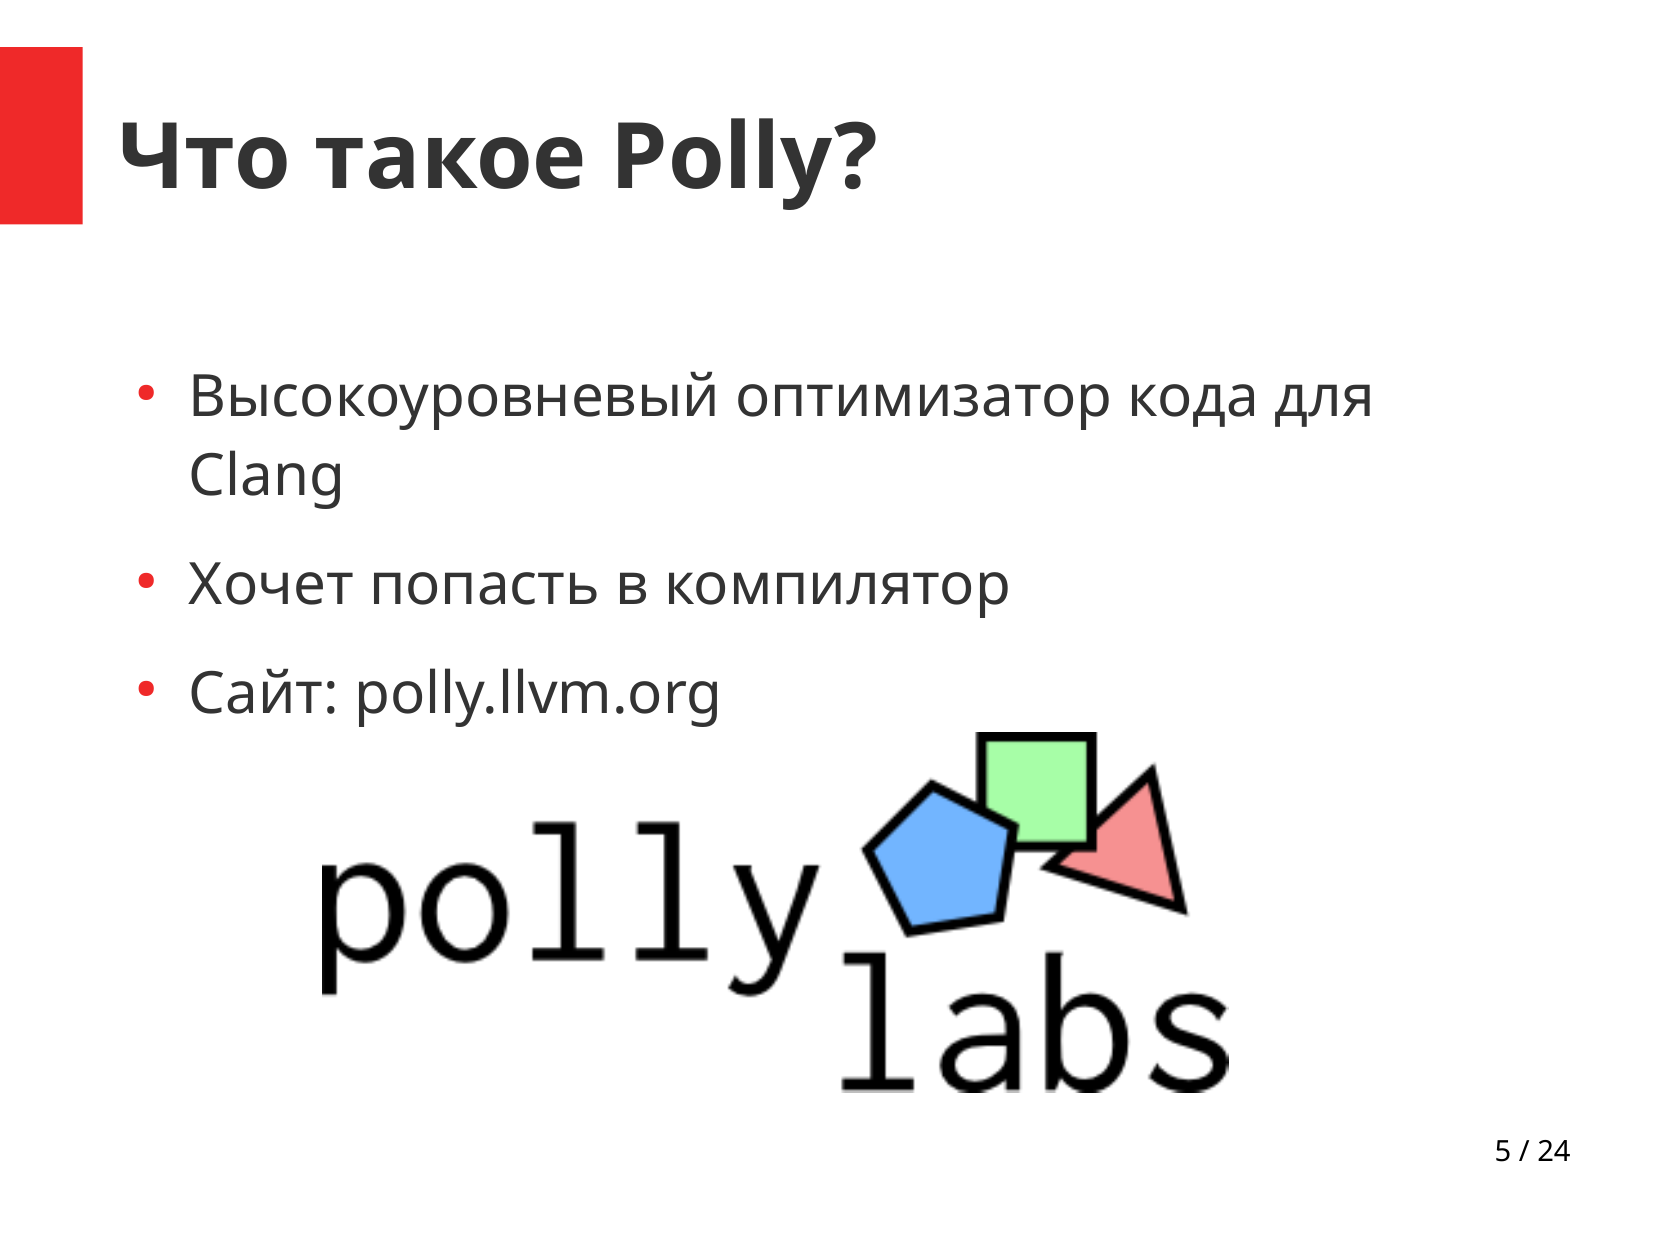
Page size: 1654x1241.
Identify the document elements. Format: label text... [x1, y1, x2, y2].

list Высокоуровневый оптимизатор кода для Clang Хочет попасть в компилятор Сайт: polly.llvm.org [118, 354, 1536, 1074]
title Что такое Polly? [118, 49, 1571, 257]
picture [322, 732, 1229, 1093]
